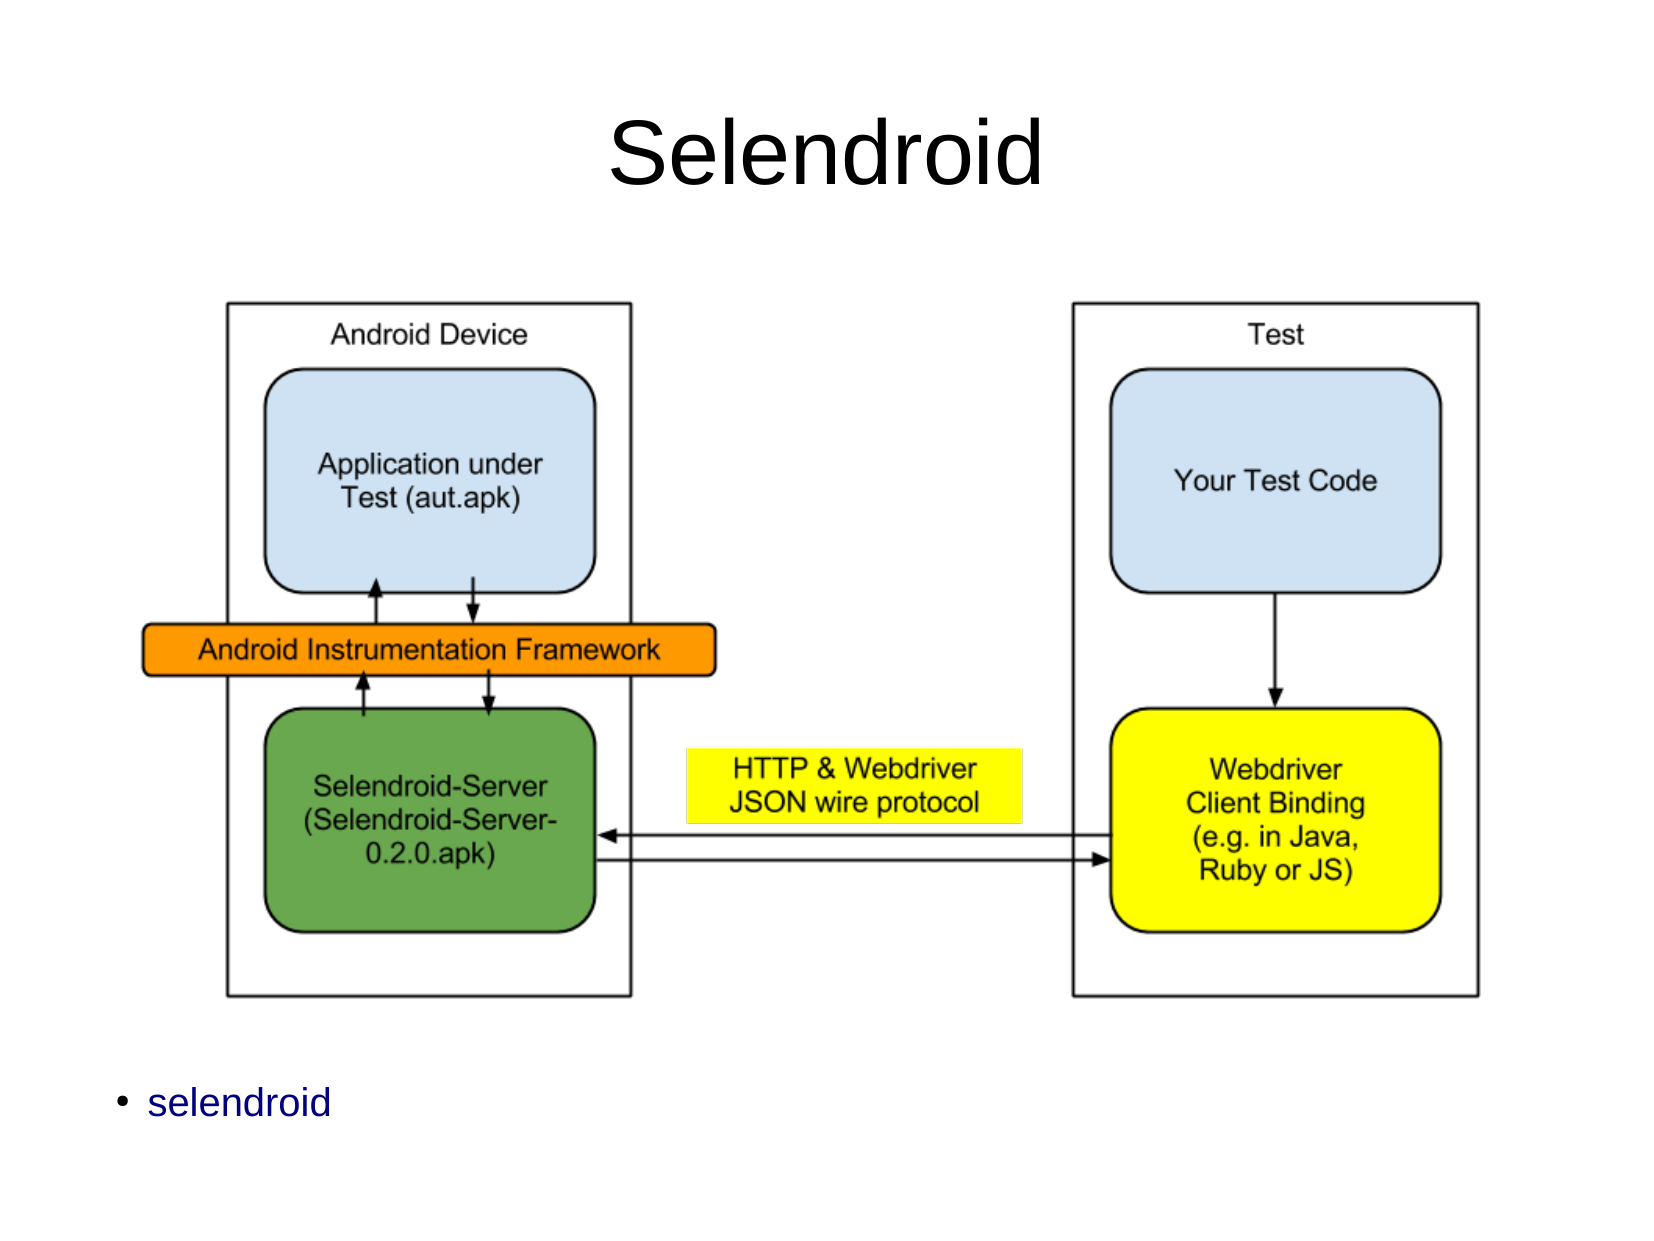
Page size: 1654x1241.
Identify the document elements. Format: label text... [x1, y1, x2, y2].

list selendroid [105, 1080, 496, 1126]
picture [135, 295, 1495, 1006]
title Selendroid [82, 49, 1571, 257]
